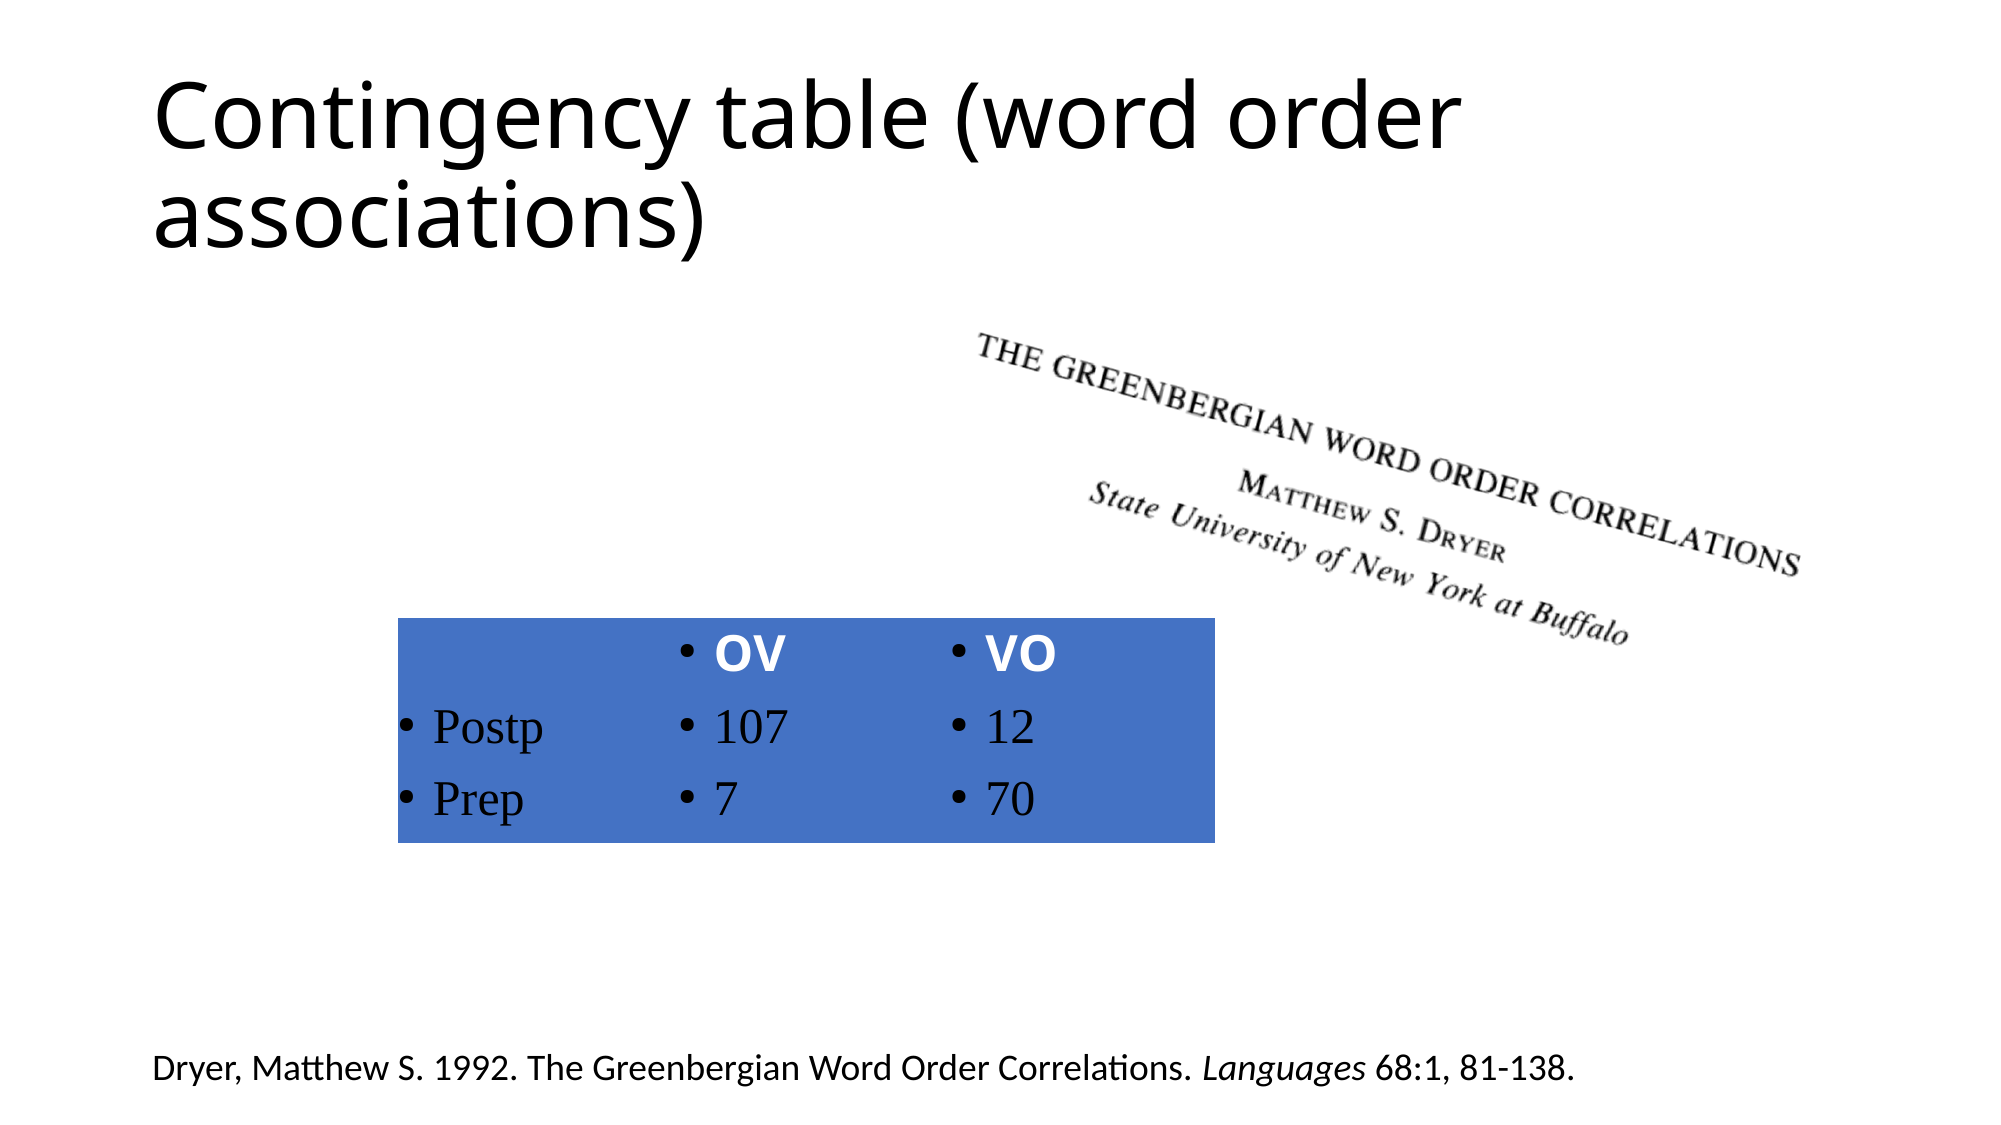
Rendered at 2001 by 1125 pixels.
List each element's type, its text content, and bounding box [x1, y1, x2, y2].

table_cell 12 [950, 699, 1215, 771]
title Contingency table (word order associations) [137, 59, 1863, 278]
table_header VO [950, 618, 1215, 699]
table_cell 107 [678, 699, 950, 771]
table_header [398, 618, 678, 699]
table_cell 70 [950, 771, 1215, 843]
picture [914, 277, 1845, 707]
table_cell 7 [678, 771, 950, 843]
table_cell Prep [398, 771, 678, 843]
text_box Dryer, Matthew S. 1992. The Greenbergian Word Order Correlations. Languages 68:1, 81-138. [137, 1035, 1753, 1097]
table_header OV [678, 618, 950, 699]
table_cell Postp [398, 699, 678, 771]
